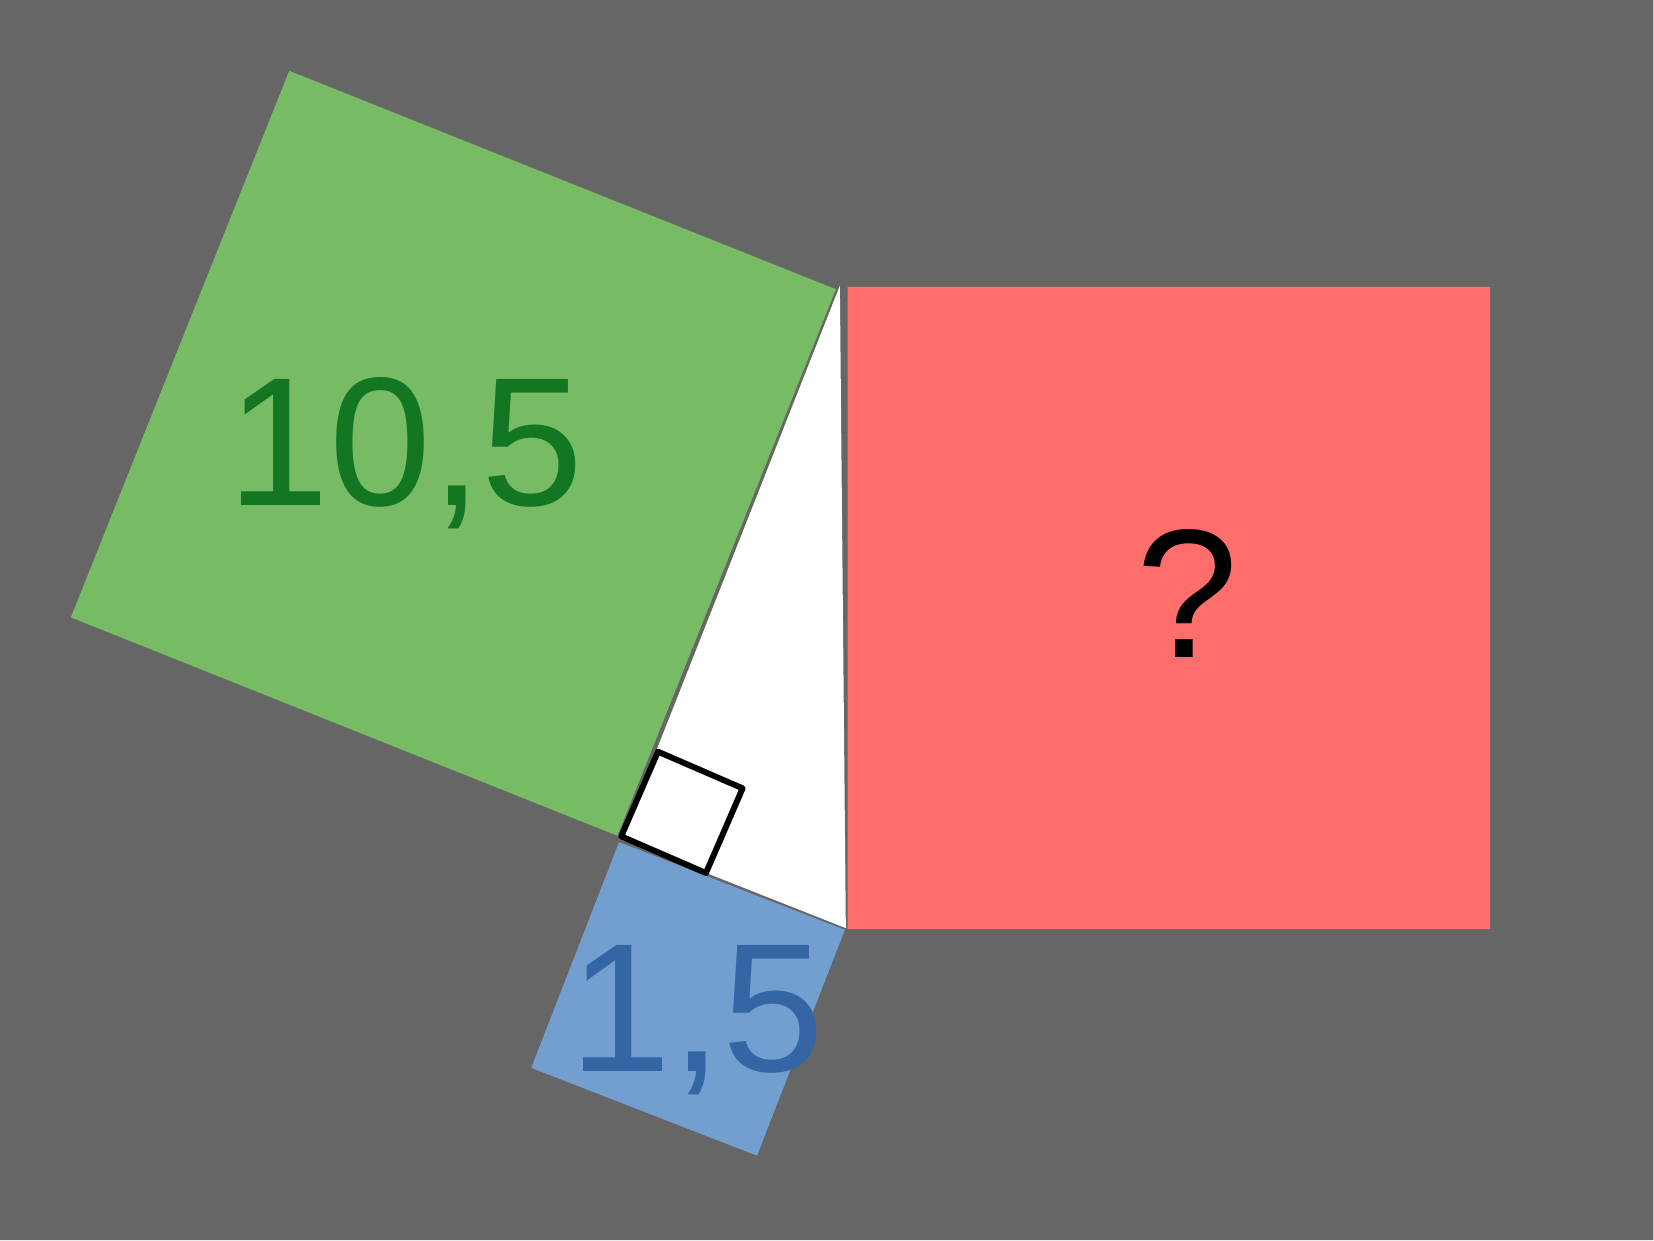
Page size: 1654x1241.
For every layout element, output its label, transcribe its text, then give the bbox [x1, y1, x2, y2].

text_box 1,5 [555, 897, 884, 1241]
text_box [0, 0, 1654, 1241]
text_box 10,5 [212, 332, 603, 757]
text_box ? [1122, 484, 1385, 790]
